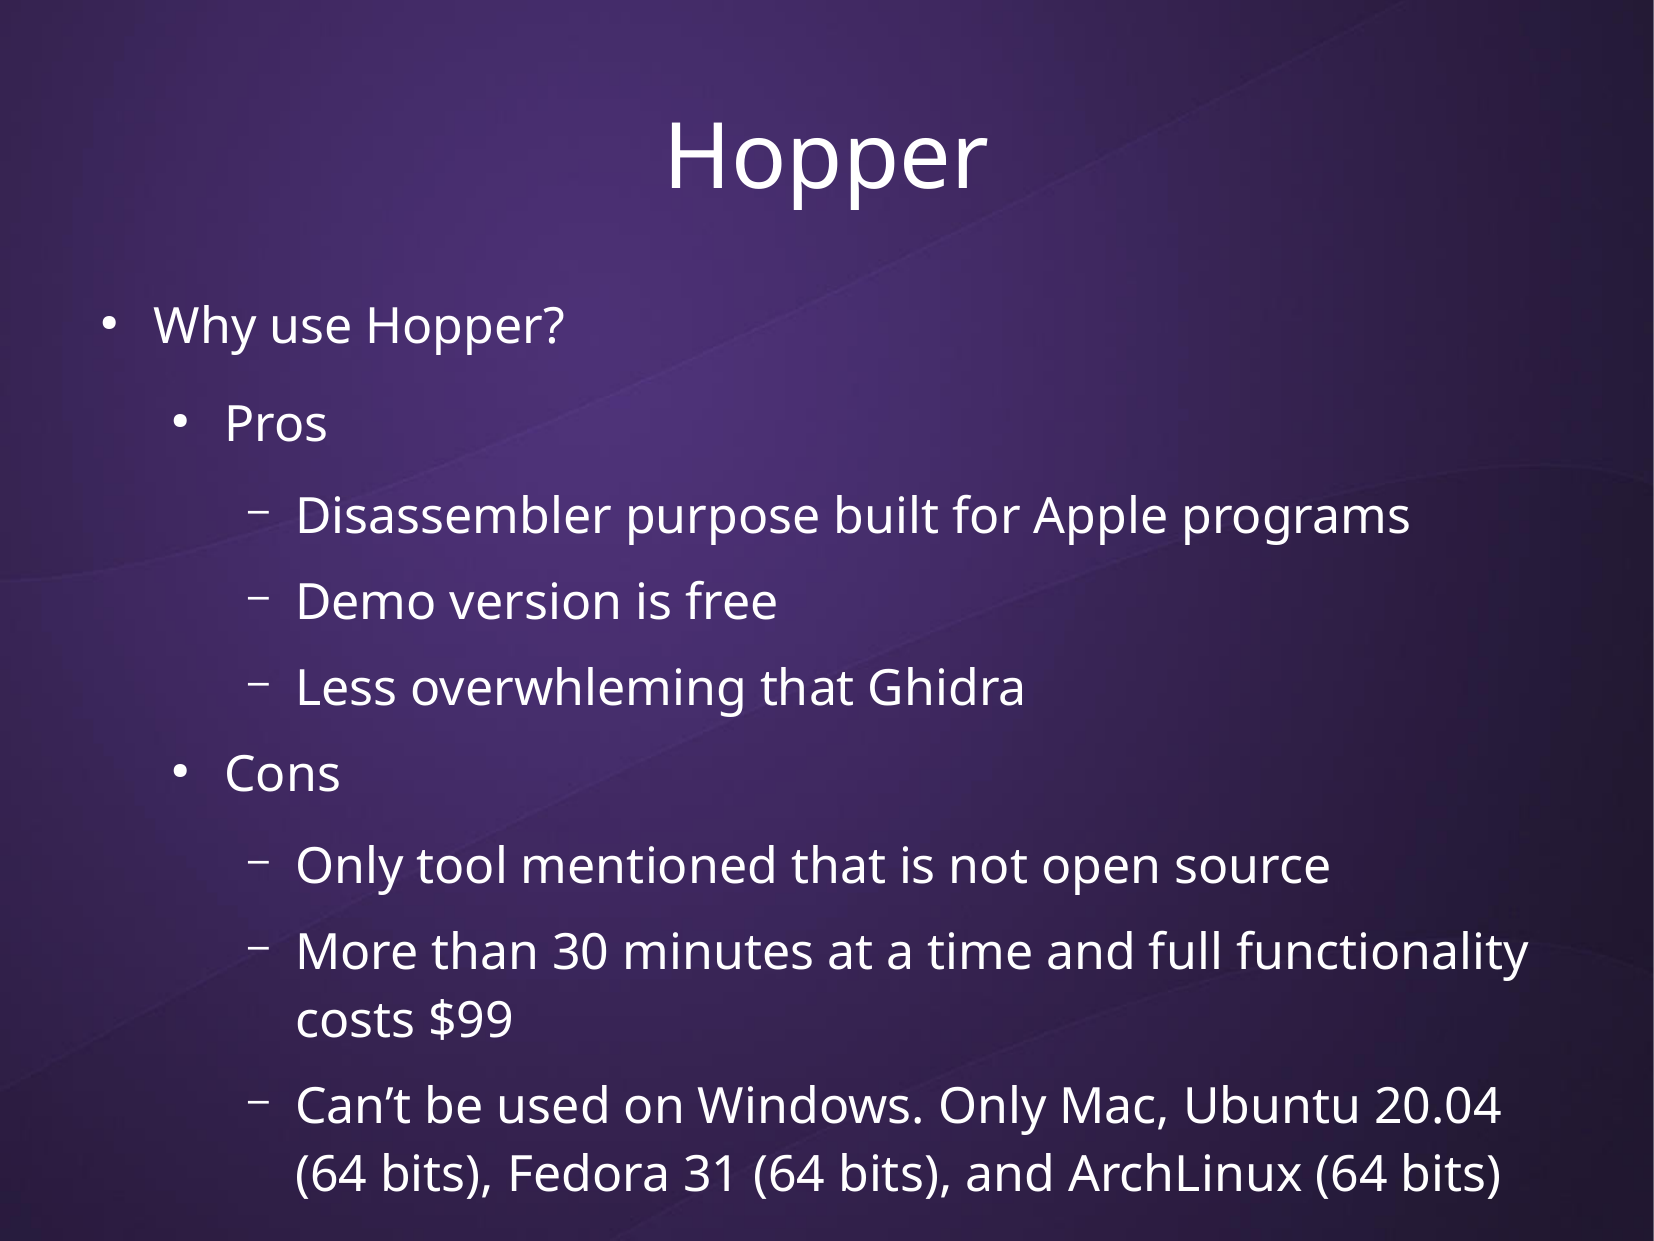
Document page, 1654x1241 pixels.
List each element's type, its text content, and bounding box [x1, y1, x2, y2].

list Why use Hopper? Pros Disassembler purpose built for Apple programs Demo version is free Less overwhleming that Ghidra Cons Only tool mentioned that is not open source More than 30 minutes at a time and full functionality costs $99 Can’t be used on Windows. Only Mac, Ubuntu 20.04 (64 bits), Fedora 31 (64 bits), and ArchLinux (64 bits) [82, 290, 1571, 1221]
picture [0, 0, 1654, 1241]
title Hopper [82, 49, 1571, 257]
